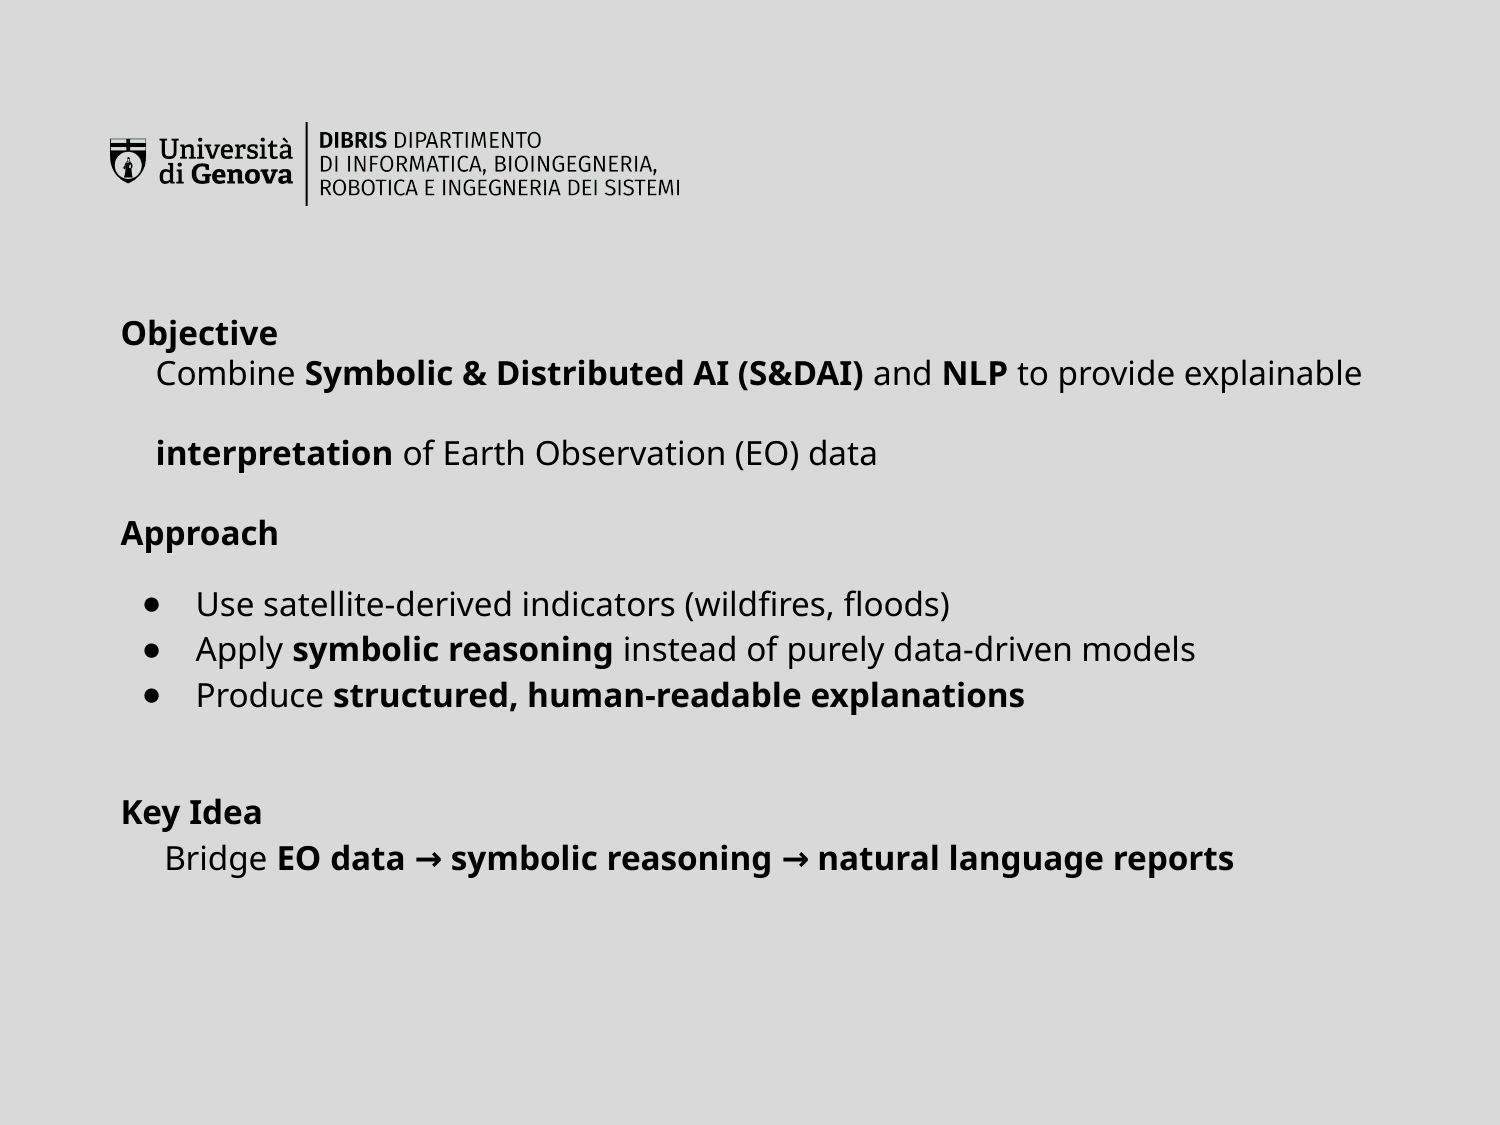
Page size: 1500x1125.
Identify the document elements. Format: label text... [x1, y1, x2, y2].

picture [110, 122, 679, 206]
text_box Objective Combine Symbolic & Distributed AI (S&DAI) and NLP to provide explainable interpretation of Earth Observation (EO) data Approach Use satellite-derived indicators (wildfires, floods) Apply symbolic reasoning instead of purely data-driven models Produce structured, human-readable explanations Key Idea Bridge EO data → symbolic reasoning → natural language reports [105, 262, 1390, 967]
